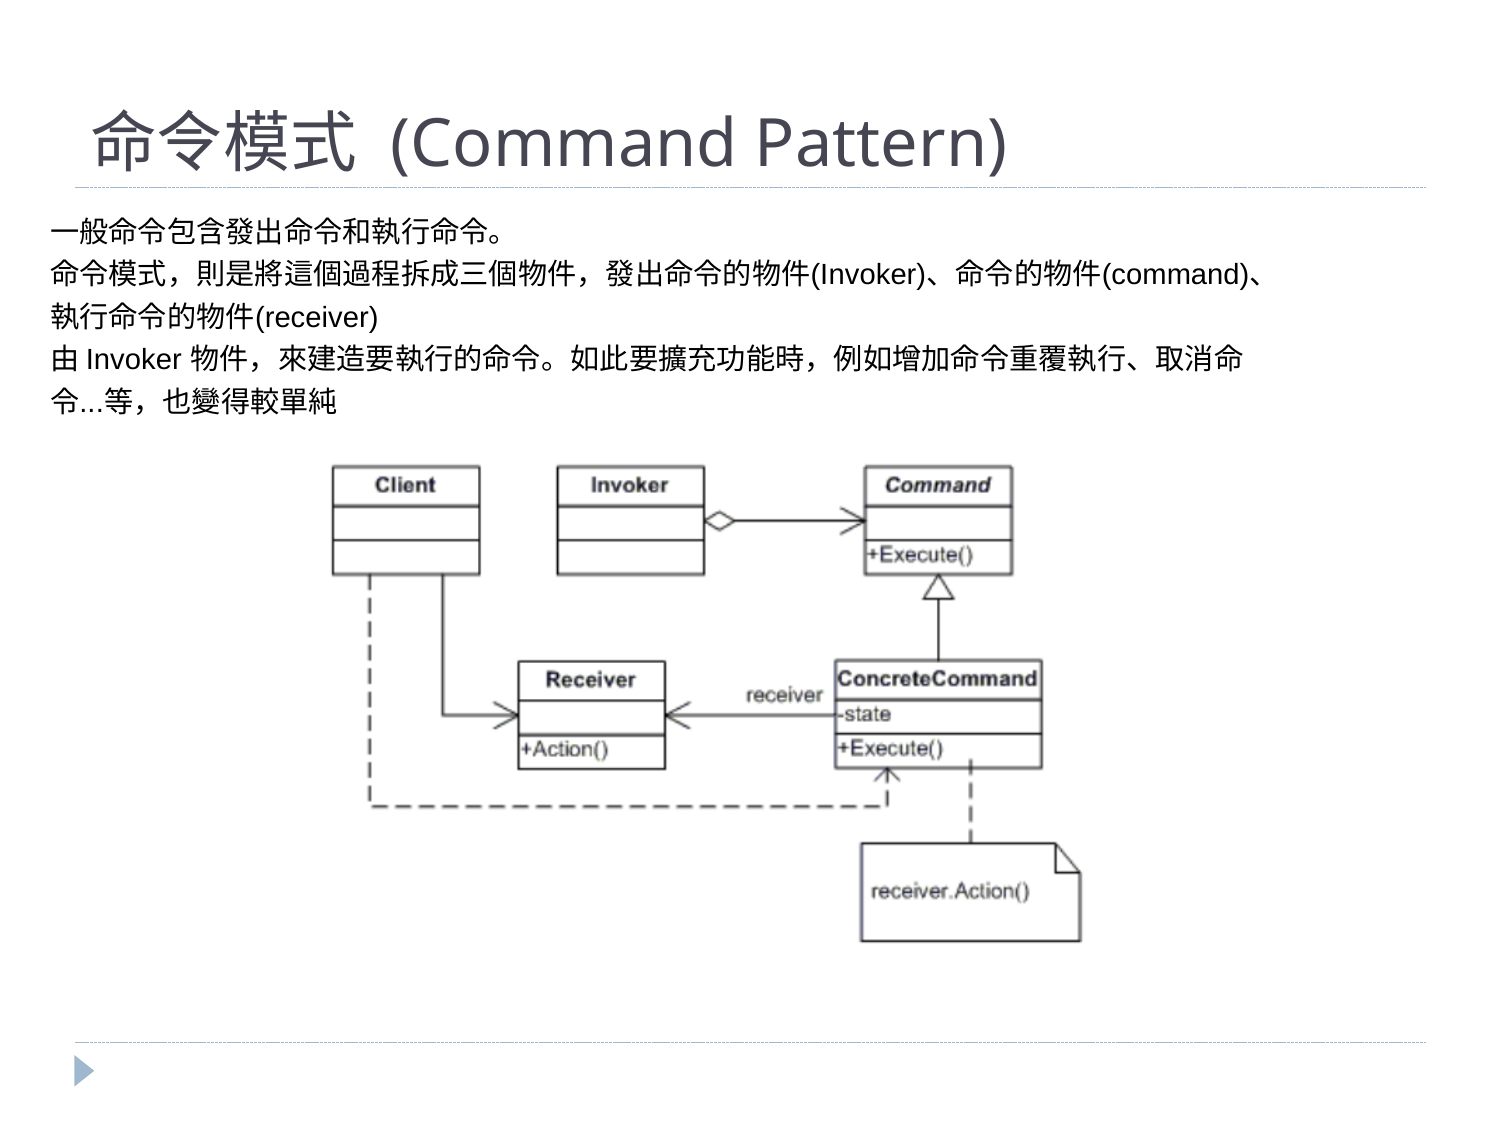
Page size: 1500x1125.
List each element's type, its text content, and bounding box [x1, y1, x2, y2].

text_box 一般命令包含發出命令和執行命令。 命令模式，則是將這個過程拆成三個物件，發出命令的物件(Invoker)、命令的物件(command)、執行命令的物件(receiver) 由 Invoker 物件，來建造要執行的命令。如此要擴充功能時，例如增加命令重覆執行、取消命令...等，也變得較單純 [35, 200, 1300, 430]
picture [307, 439, 1111, 957]
title 命令模式 (Command Pattern) [75, 25, 1426, 188]
